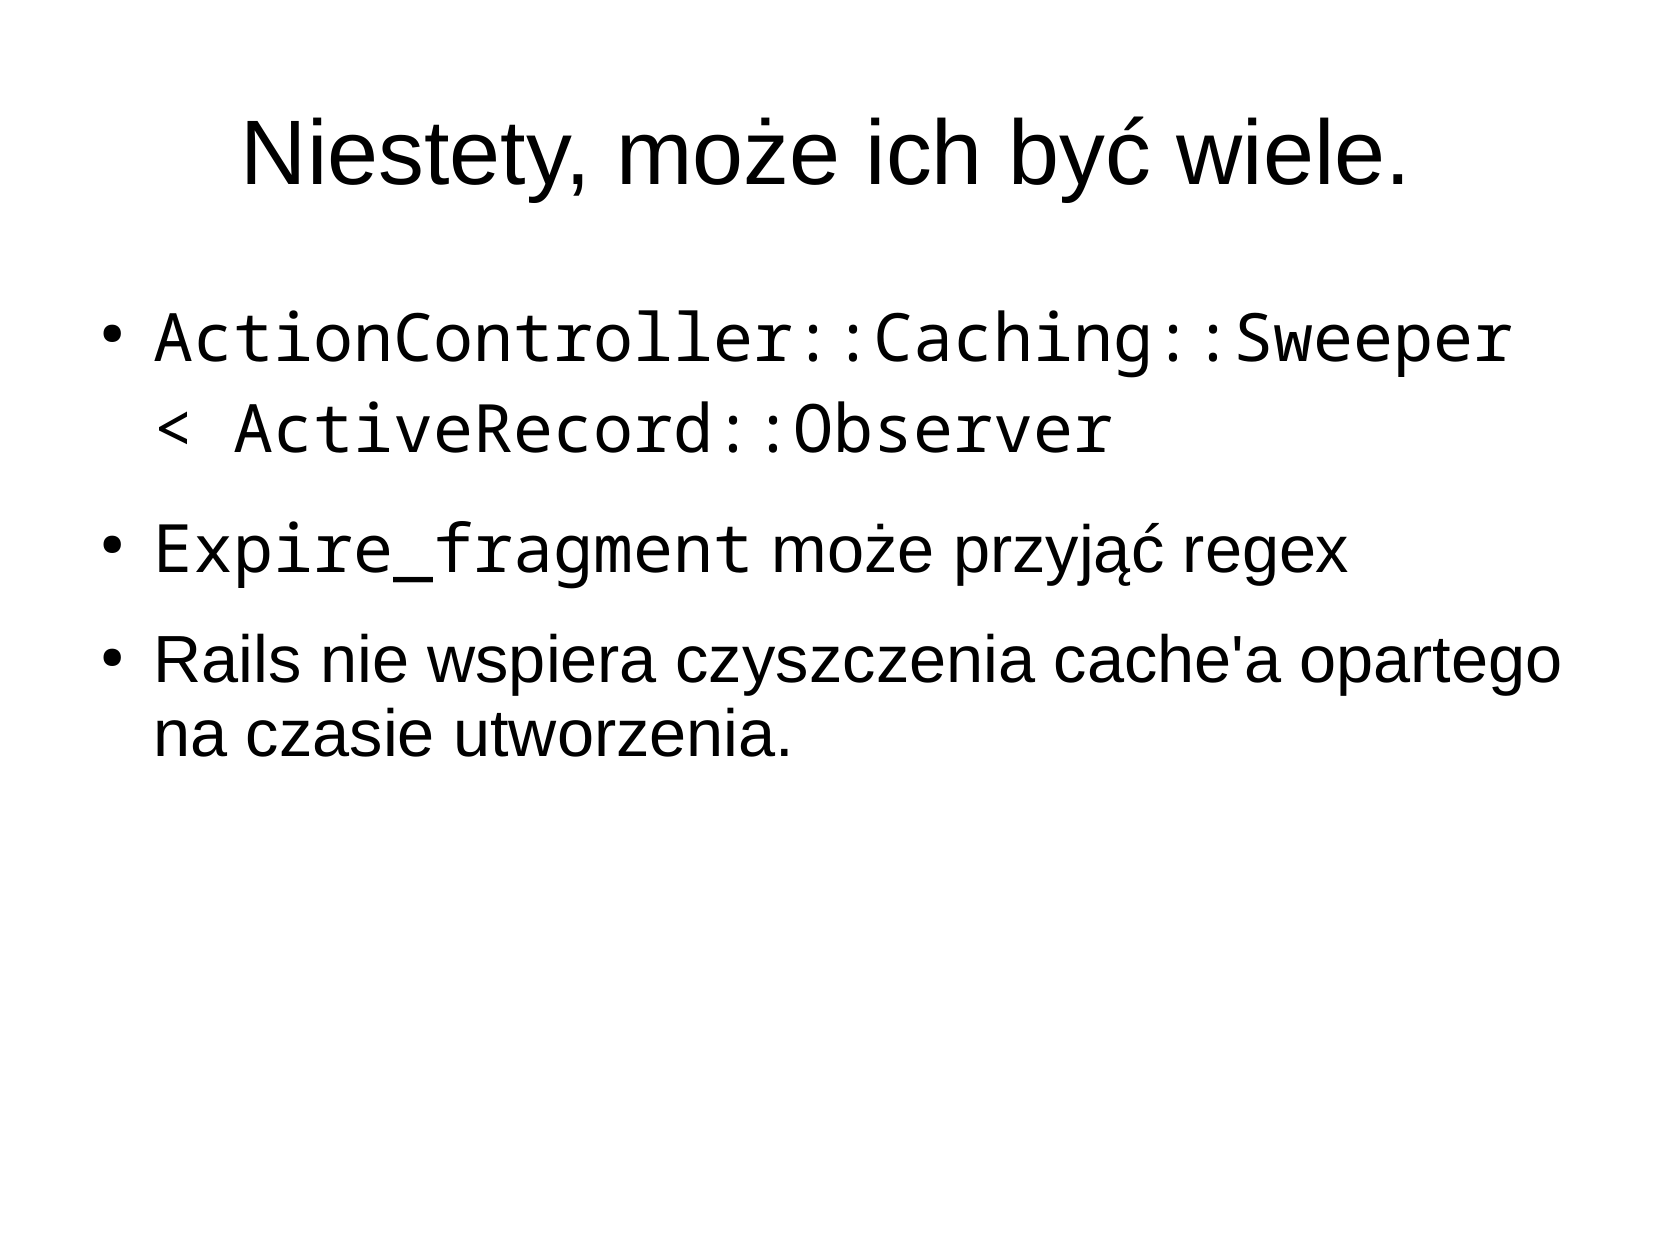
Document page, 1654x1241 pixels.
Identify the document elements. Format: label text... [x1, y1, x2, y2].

list ActionController::Caching::Sweeper < ActiveRecord::Observer Expire_fragment może przyjąć regex Rails nie wspiera czyszczenia cache'a opartego na czasie utworzenia. [82, 290, 1571, 1109]
title Niestety, może ich być wiele. [82, 49, 1571, 257]
